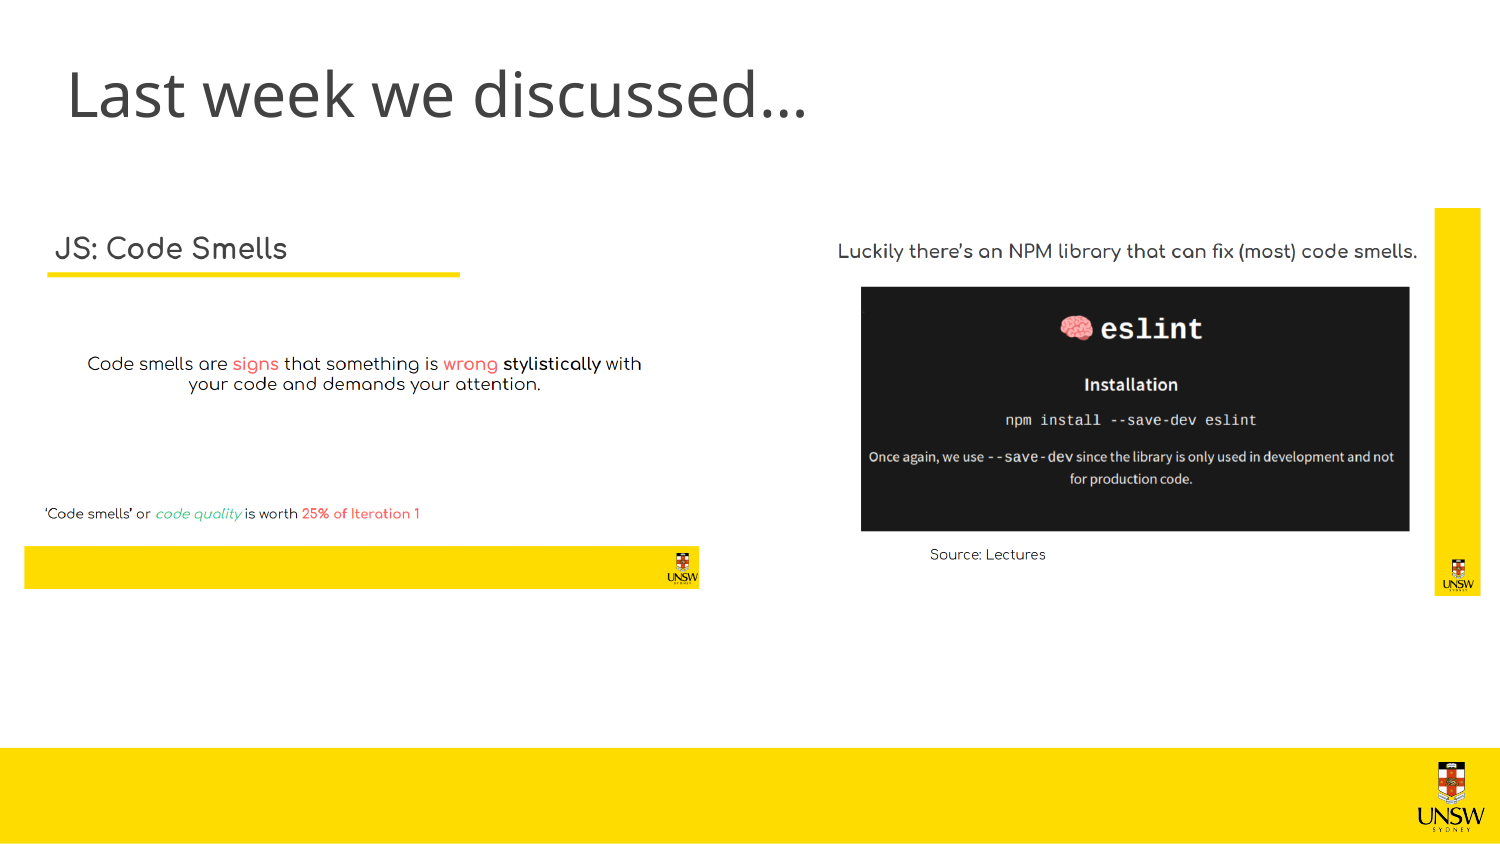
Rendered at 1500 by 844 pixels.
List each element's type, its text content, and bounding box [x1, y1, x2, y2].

picture [24, 215, 699, 589]
picture [1418, 762, 1485, 832]
text_box Last week we discussed… [51, 24, 1449, 145]
picture [799, 208, 1481, 596]
